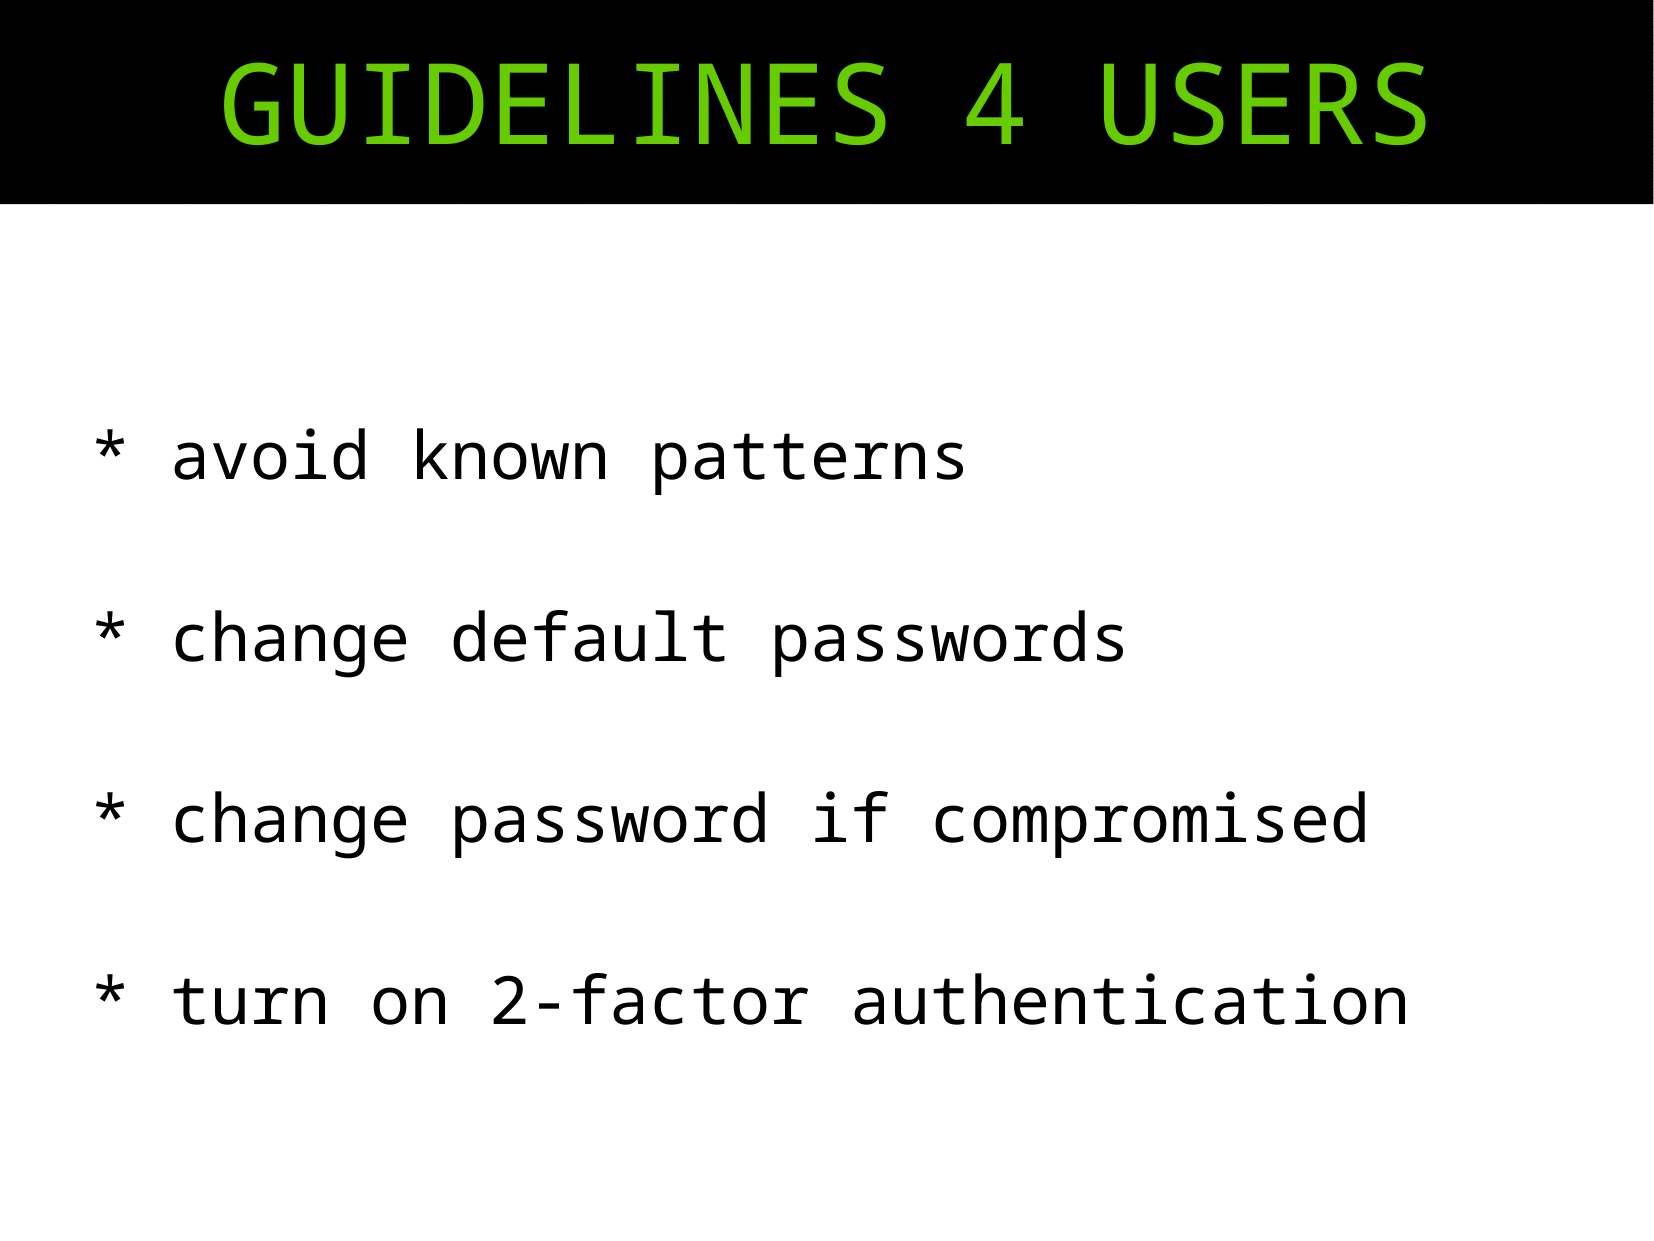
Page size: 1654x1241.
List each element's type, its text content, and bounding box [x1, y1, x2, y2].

subtitle * avoid known patterns * change default passwords * change password if compromised * turn on 2-factor authentication [90, 305, 1621, 1146]
title GUIDELINES 4 USERS [0, 0, 1654, 205]
